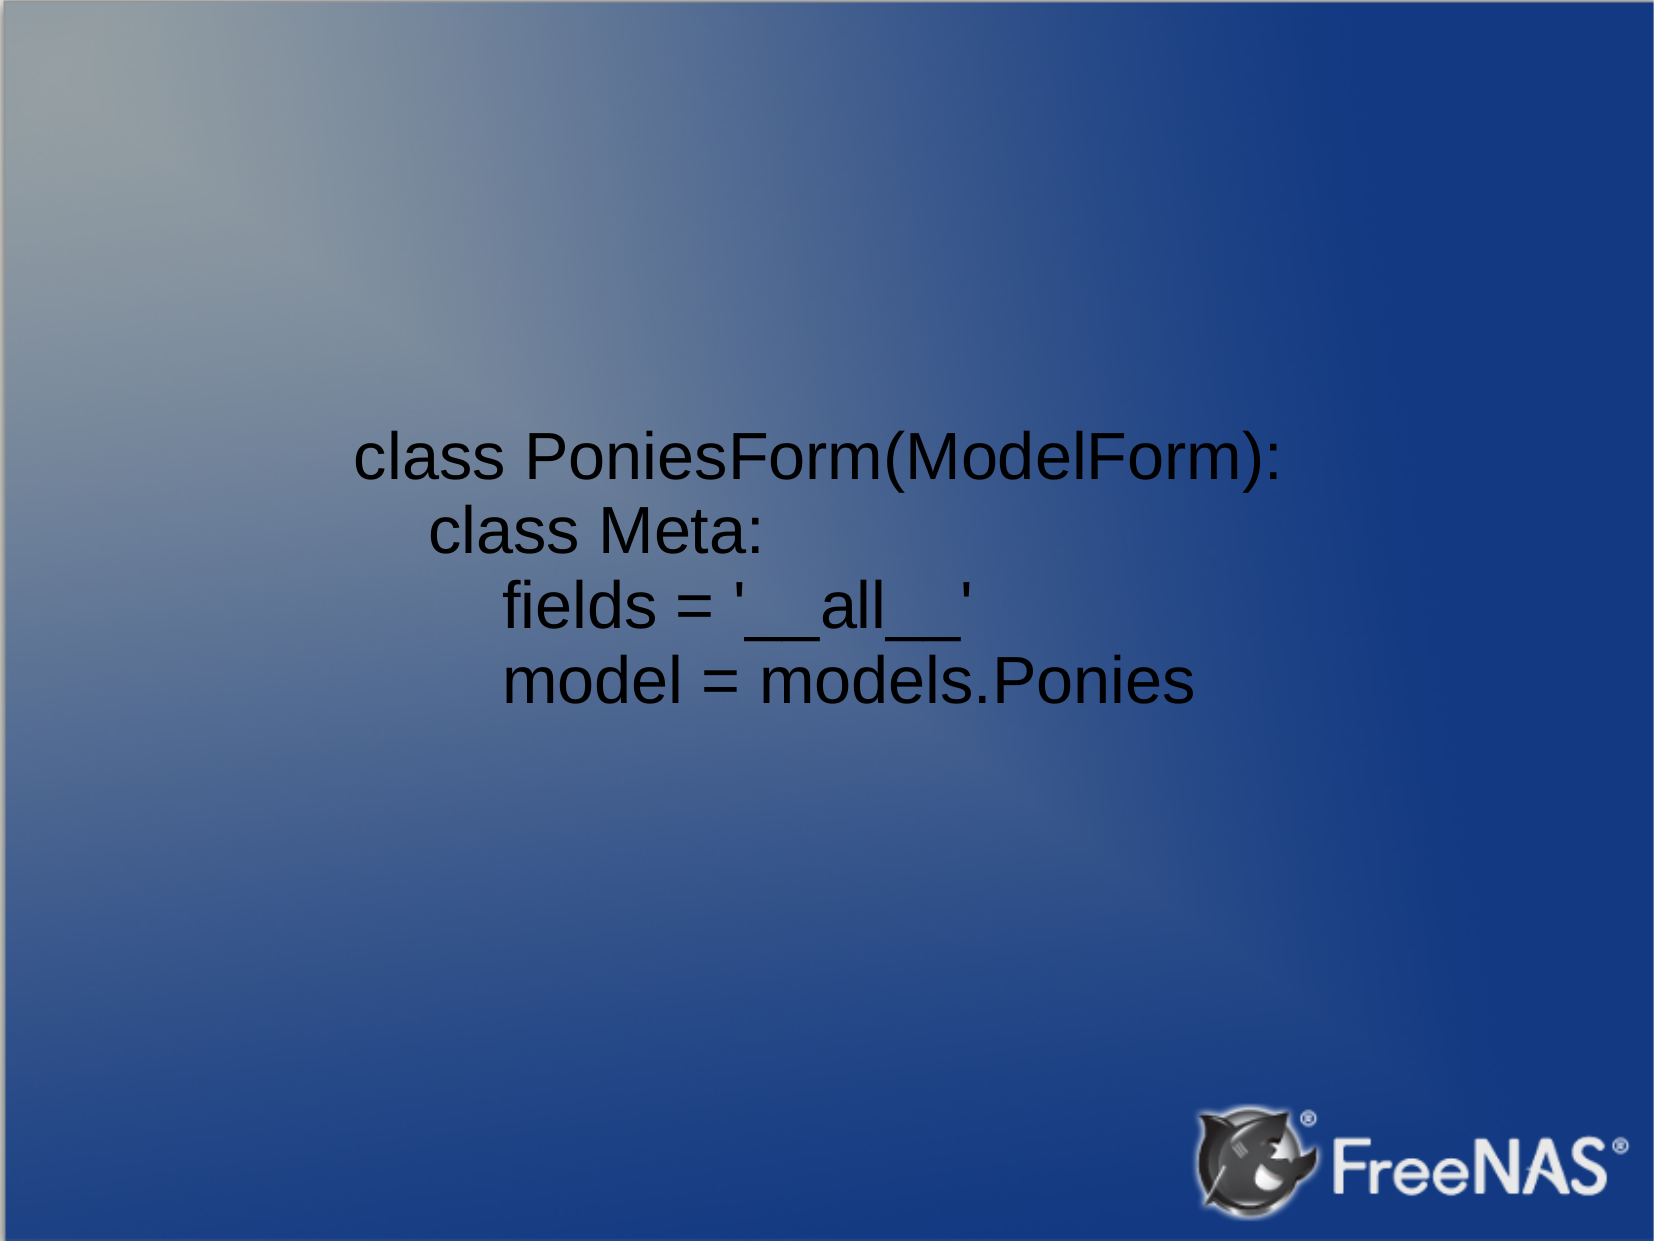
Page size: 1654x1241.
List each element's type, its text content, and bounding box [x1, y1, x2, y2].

text_box class PoniesForm(ModelForm): class Meta: fields = '__all__' model = models.Ponies [339, 411, 1315, 829]
picture [0, 0, 1654, 1241]
